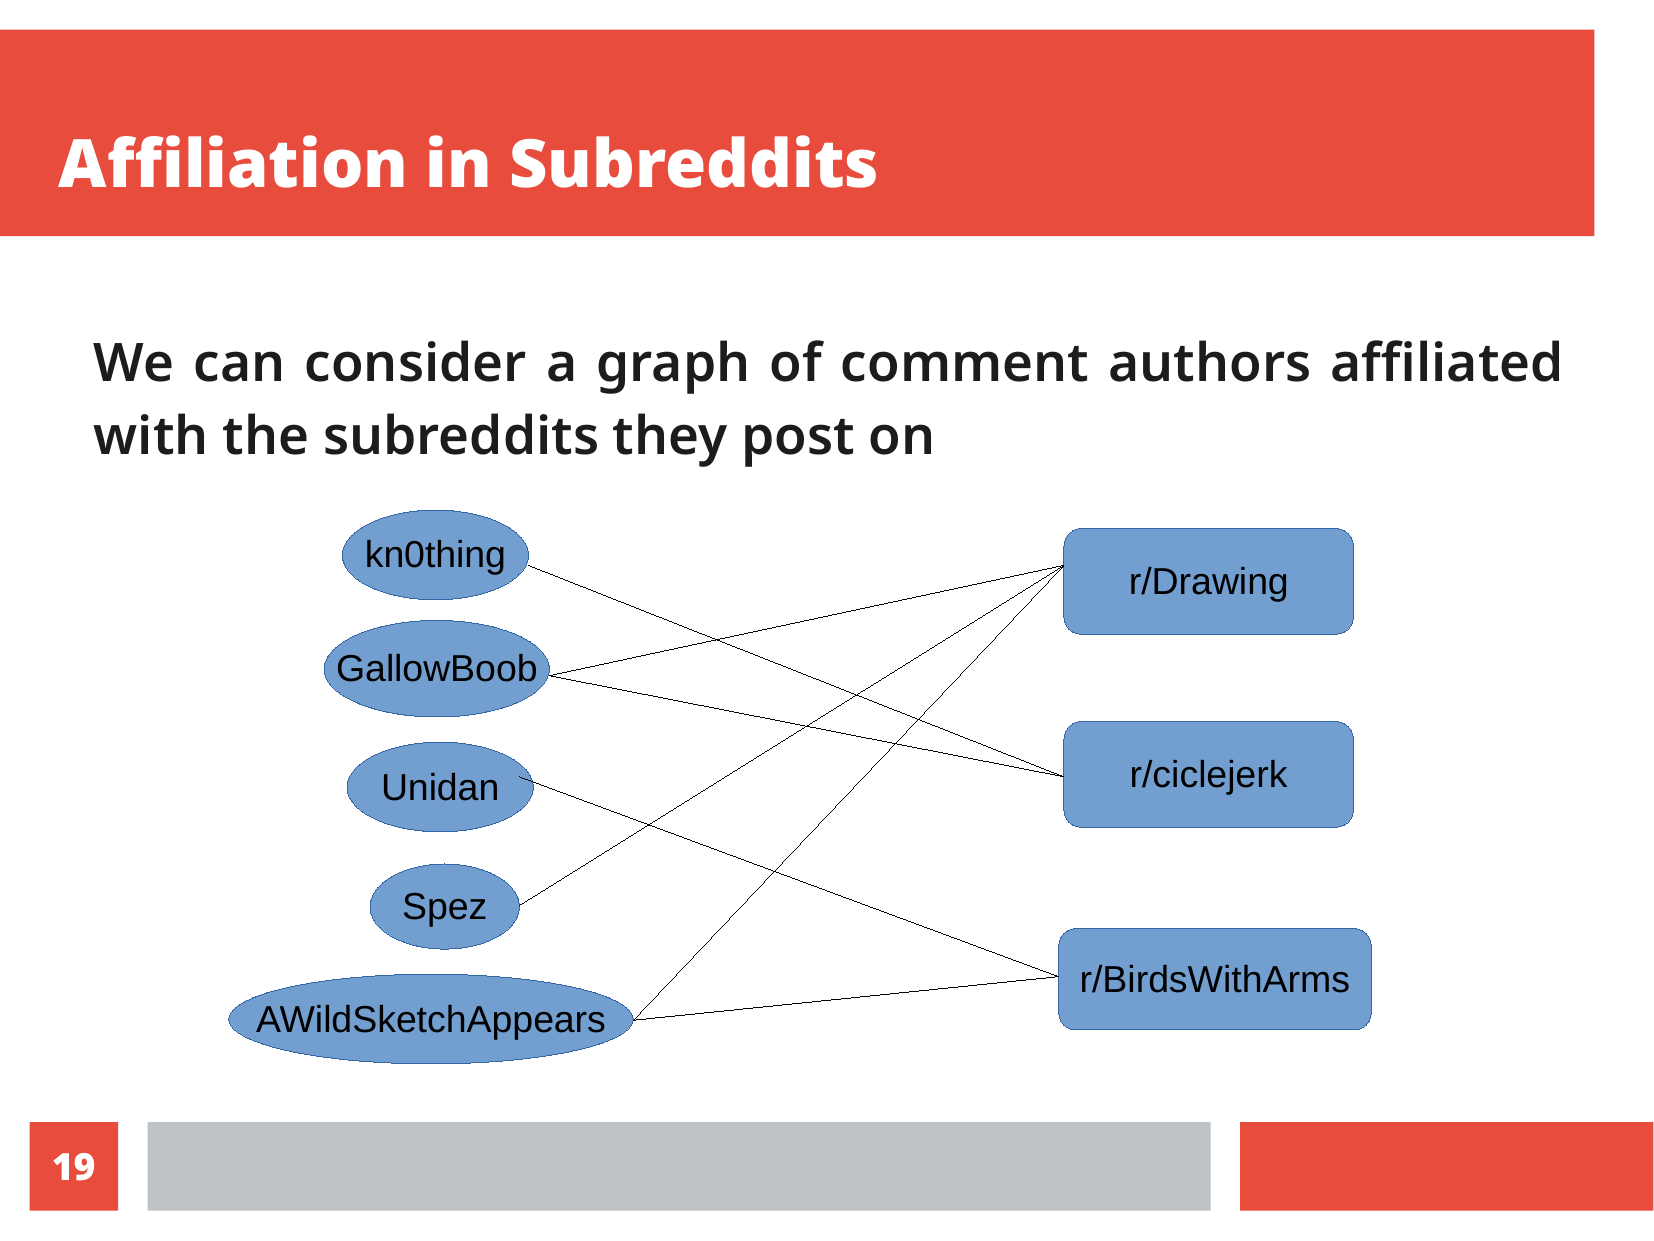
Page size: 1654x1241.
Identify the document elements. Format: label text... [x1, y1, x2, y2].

text_box Spez [370, 863, 520, 950]
text_box Unidan [347, 742, 534, 832]
text_box GallowBoob [324, 620, 550, 717]
text_box AWildSketchAppears [228, 974, 634, 1064]
text_box r/ciclejerk [1063, 721, 1354, 828]
text_box r/Drawing [1063, 528, 1354, 635]
text_box kn0thing [342, 510, 529, 600]
title Affiliation in Subreddits [59, 59, 1595, 207]
list We can consider a graph of comment authors affiliated with the subreddits they post on [59, 324, 1565, 472]
text_box r/BirdsWithArms [1058, 928, 1372, 1030]
